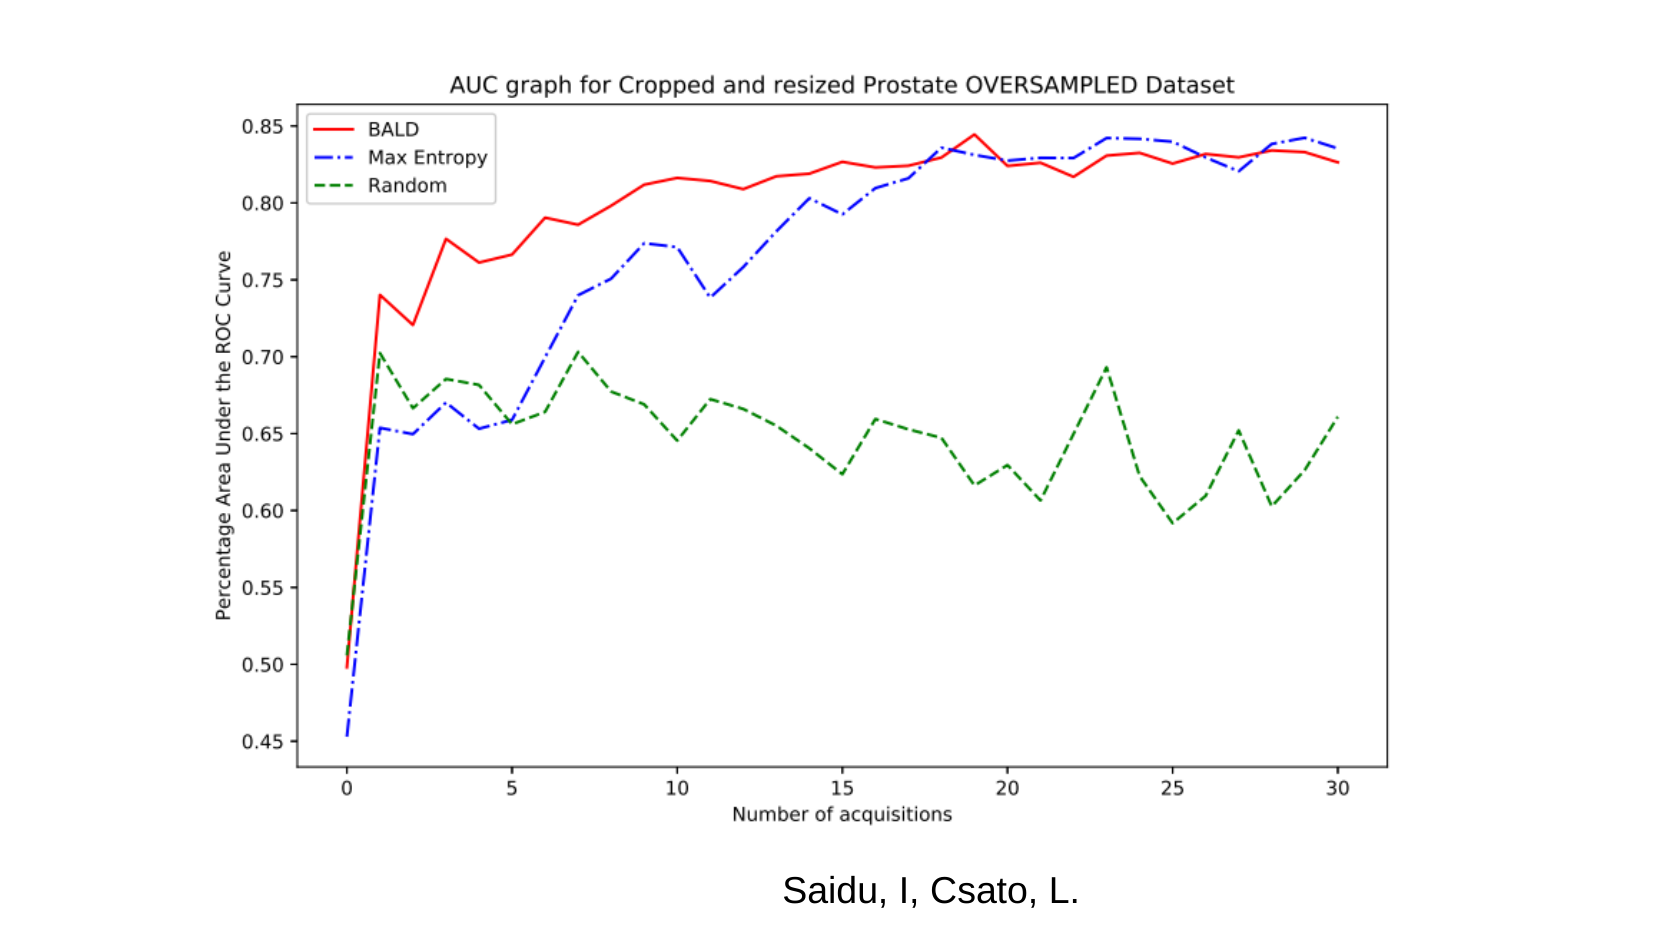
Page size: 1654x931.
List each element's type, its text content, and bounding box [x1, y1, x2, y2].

picture [123, 2, 1527, 863]
text_box Saidu, I, Csato, L. [767, 862, 1096, 919]
